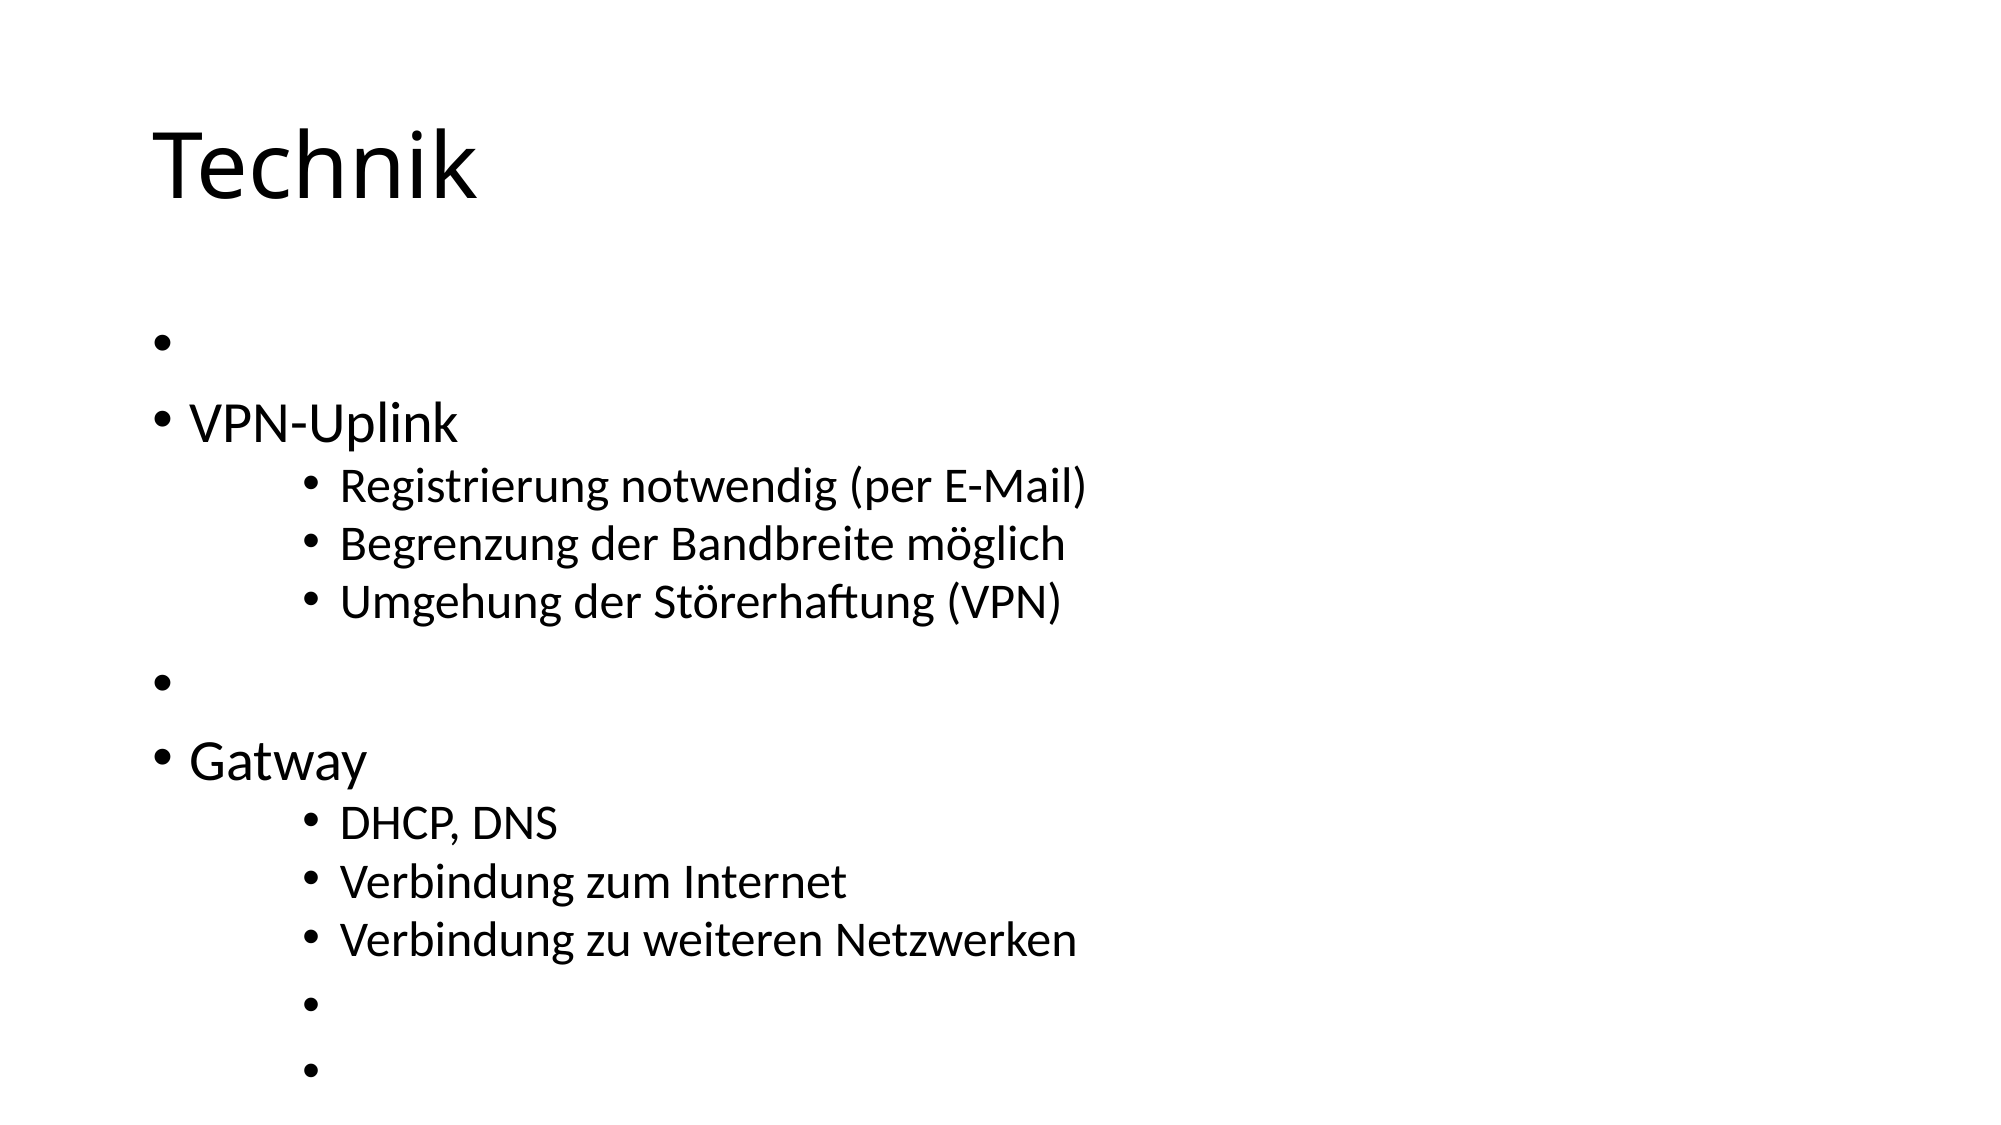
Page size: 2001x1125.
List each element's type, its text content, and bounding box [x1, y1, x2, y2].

list VPN-Uplink Registrierung notwendig (per E-Mail) Begrenzung der Bandbreite möglich Umgehung der Störerhaftung (VPN) Gatway DHCP, DNS Verbindung zum Internet Verbindung zu weiteren Netzwerken [137, 299, 1863, 1014]
title Technik [137, 59, 1863, 278]
